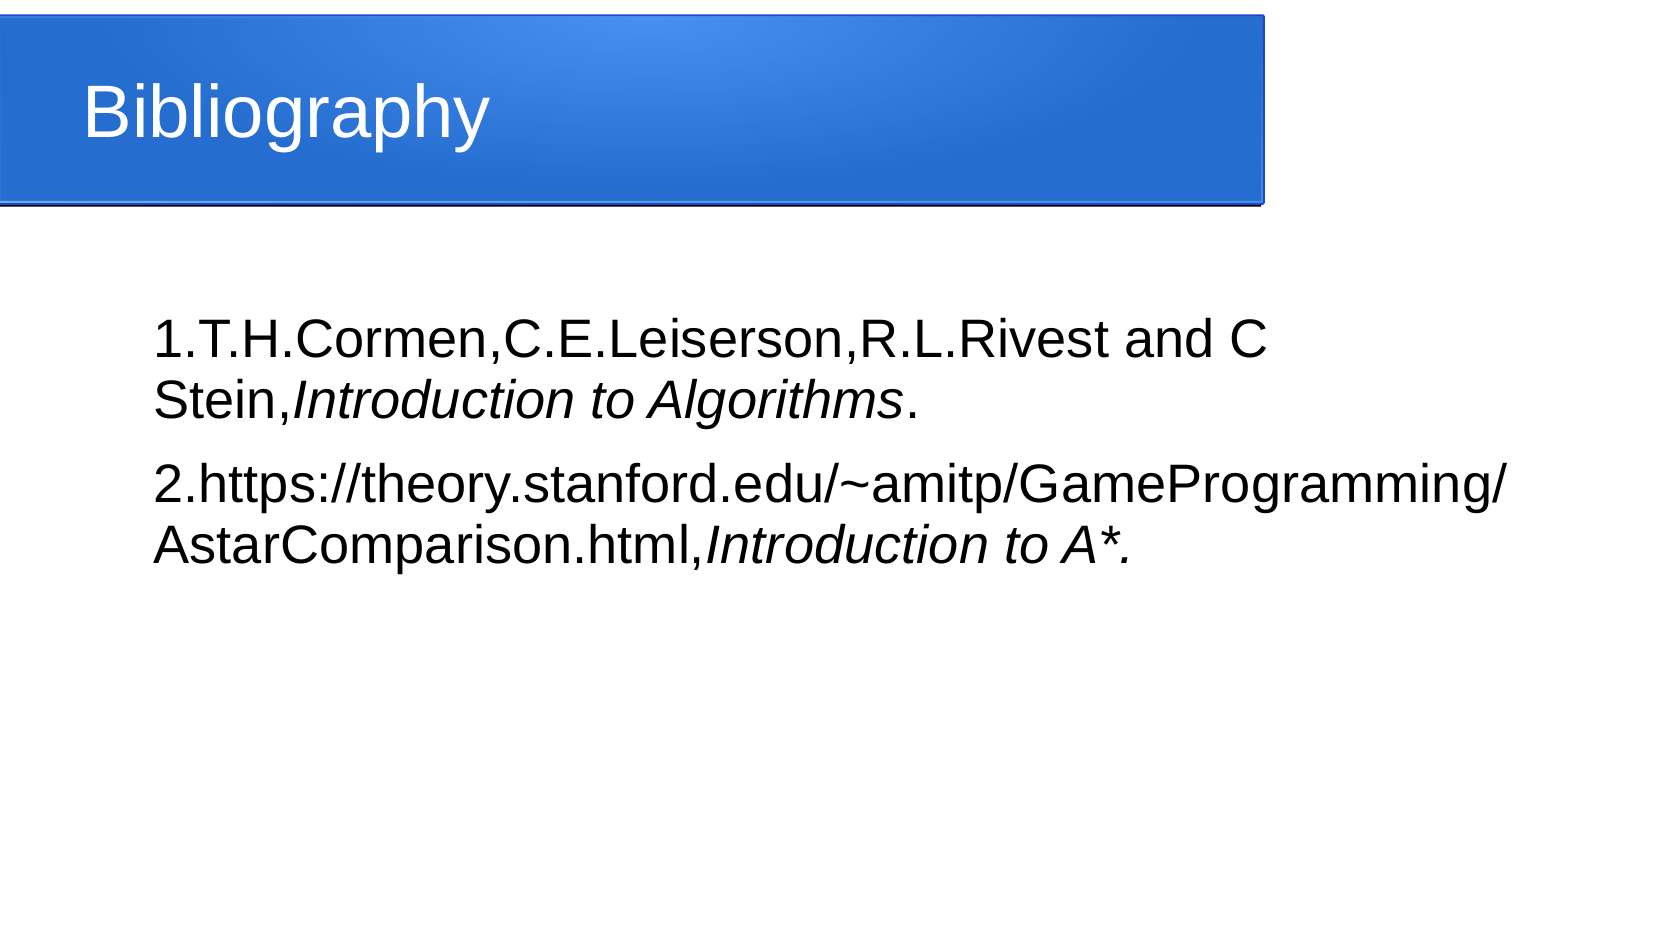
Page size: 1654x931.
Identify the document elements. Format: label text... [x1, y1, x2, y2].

list 1.T.H.Cormen,C.E.Leiserson,R.L.Rivest and C Stein,Introduction to Algorithms. 2.https://theory.stanford.edu/~amitp/GameProgramming/AstarComparison.html,Introduction to A*. [82, 224, 1571, 764]
title Bibliography [82, 35, 1235, 189]
